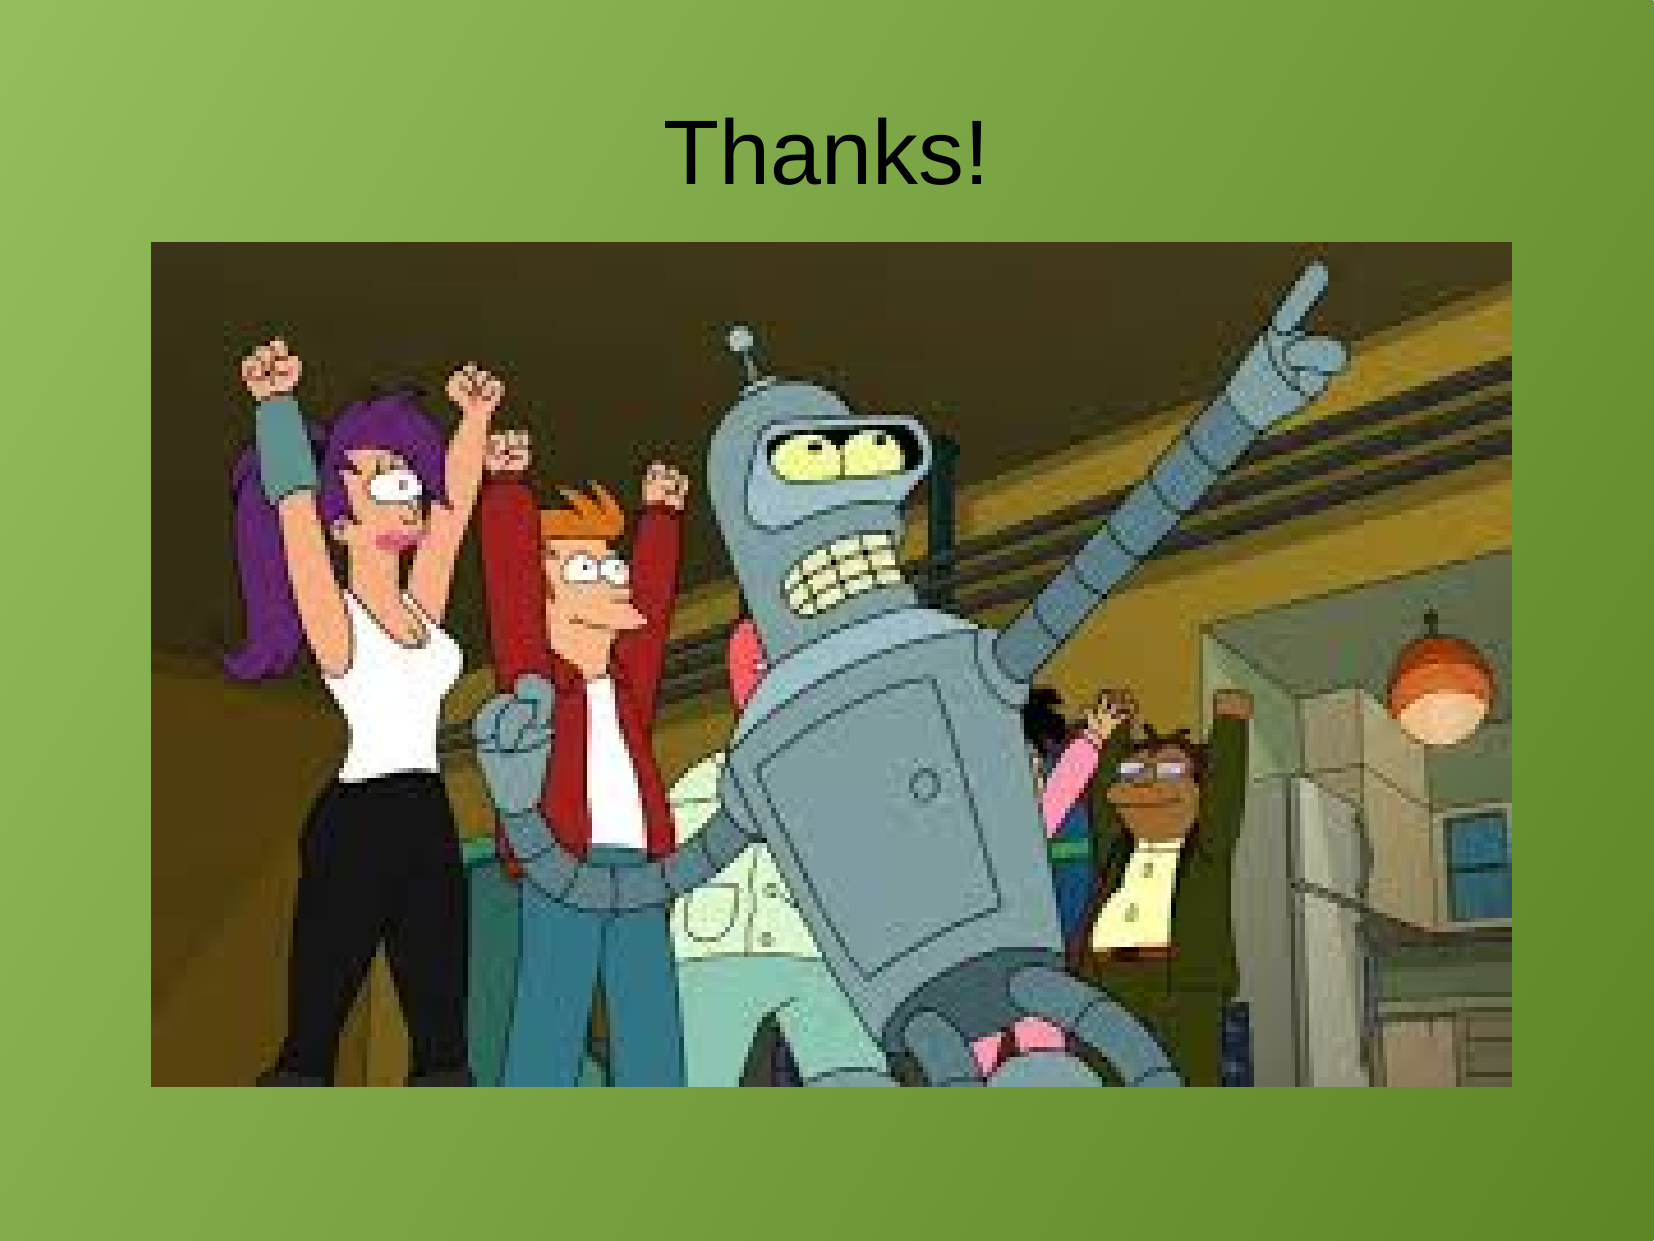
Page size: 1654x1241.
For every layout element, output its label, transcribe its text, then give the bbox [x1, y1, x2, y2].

title Thanks! [82, 49, 1571, 257]
picture [151, 242, 1512, 1087]
